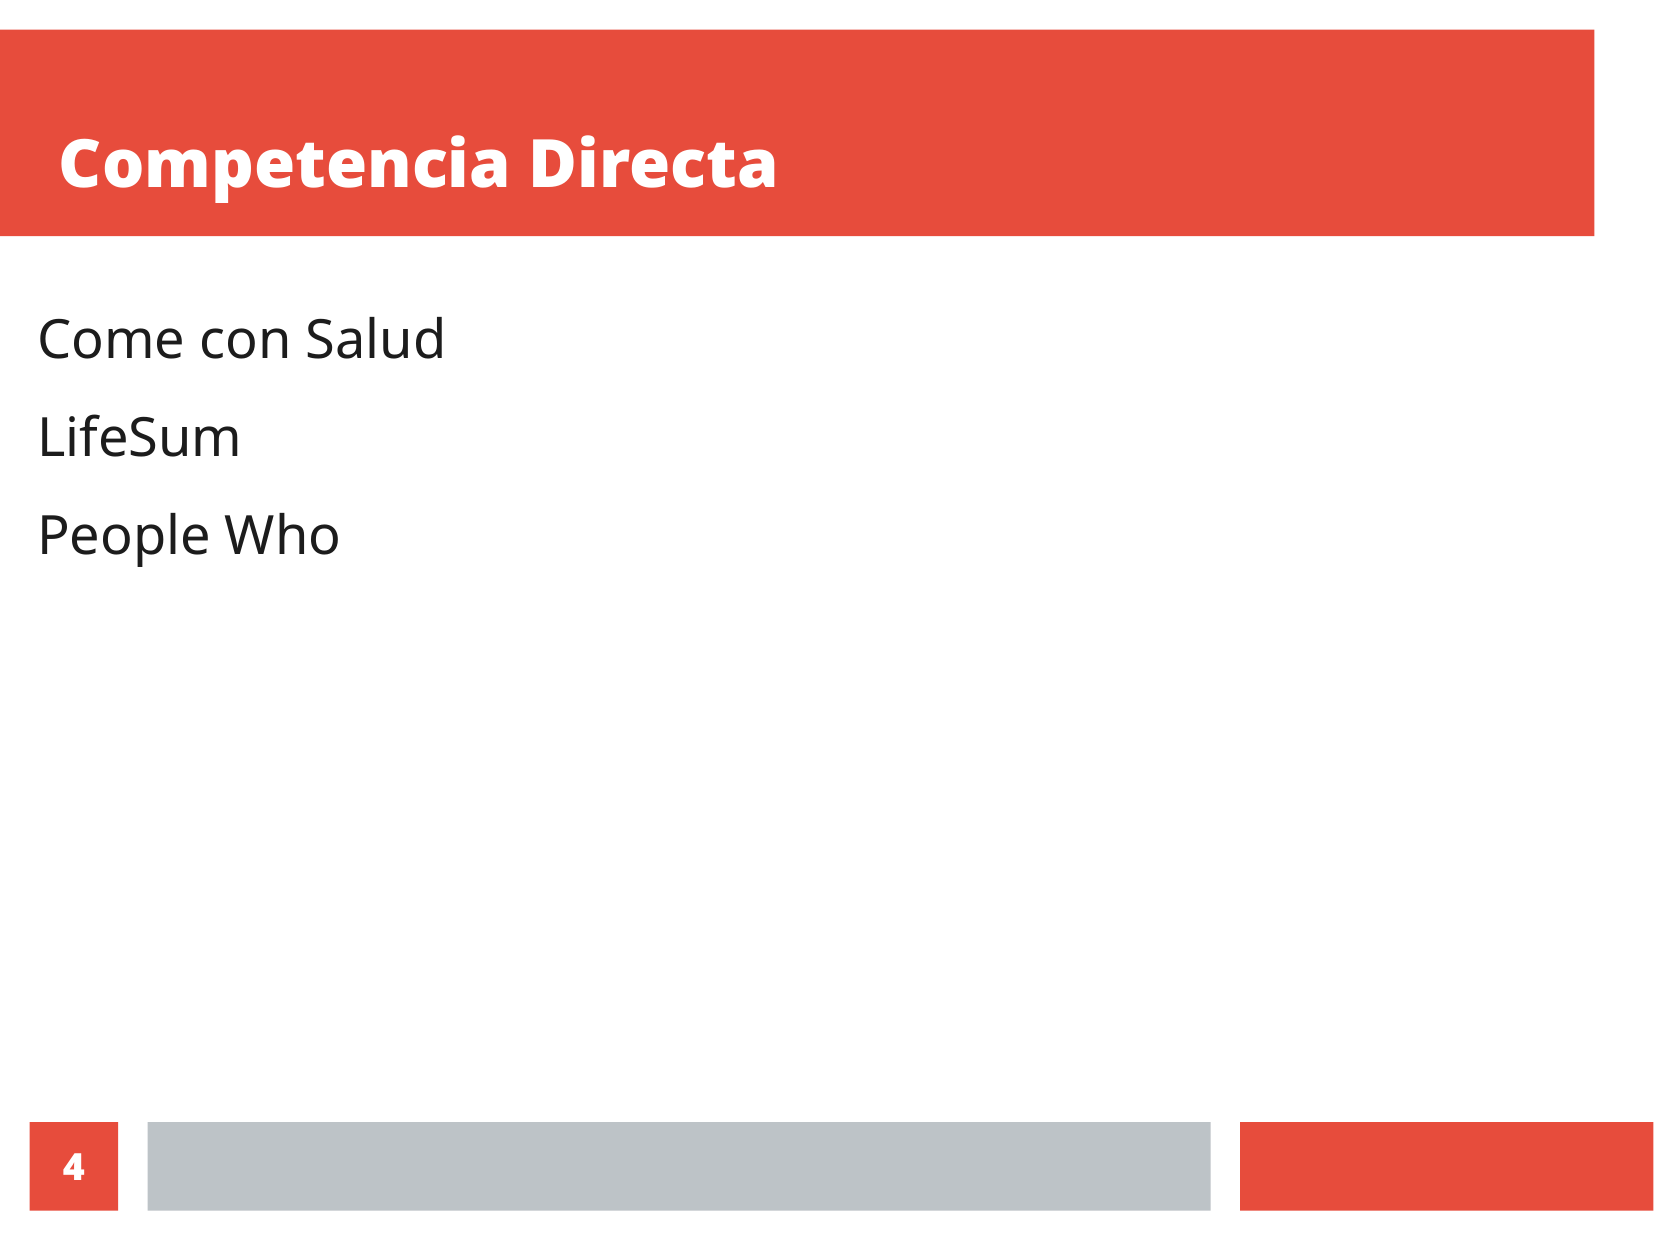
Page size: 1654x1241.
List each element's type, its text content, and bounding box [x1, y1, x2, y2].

title Competencia Directa [59, 59, 1595, 207]
list Come con Salud LifeSum People Who [37, 300, 1543, 1069]
